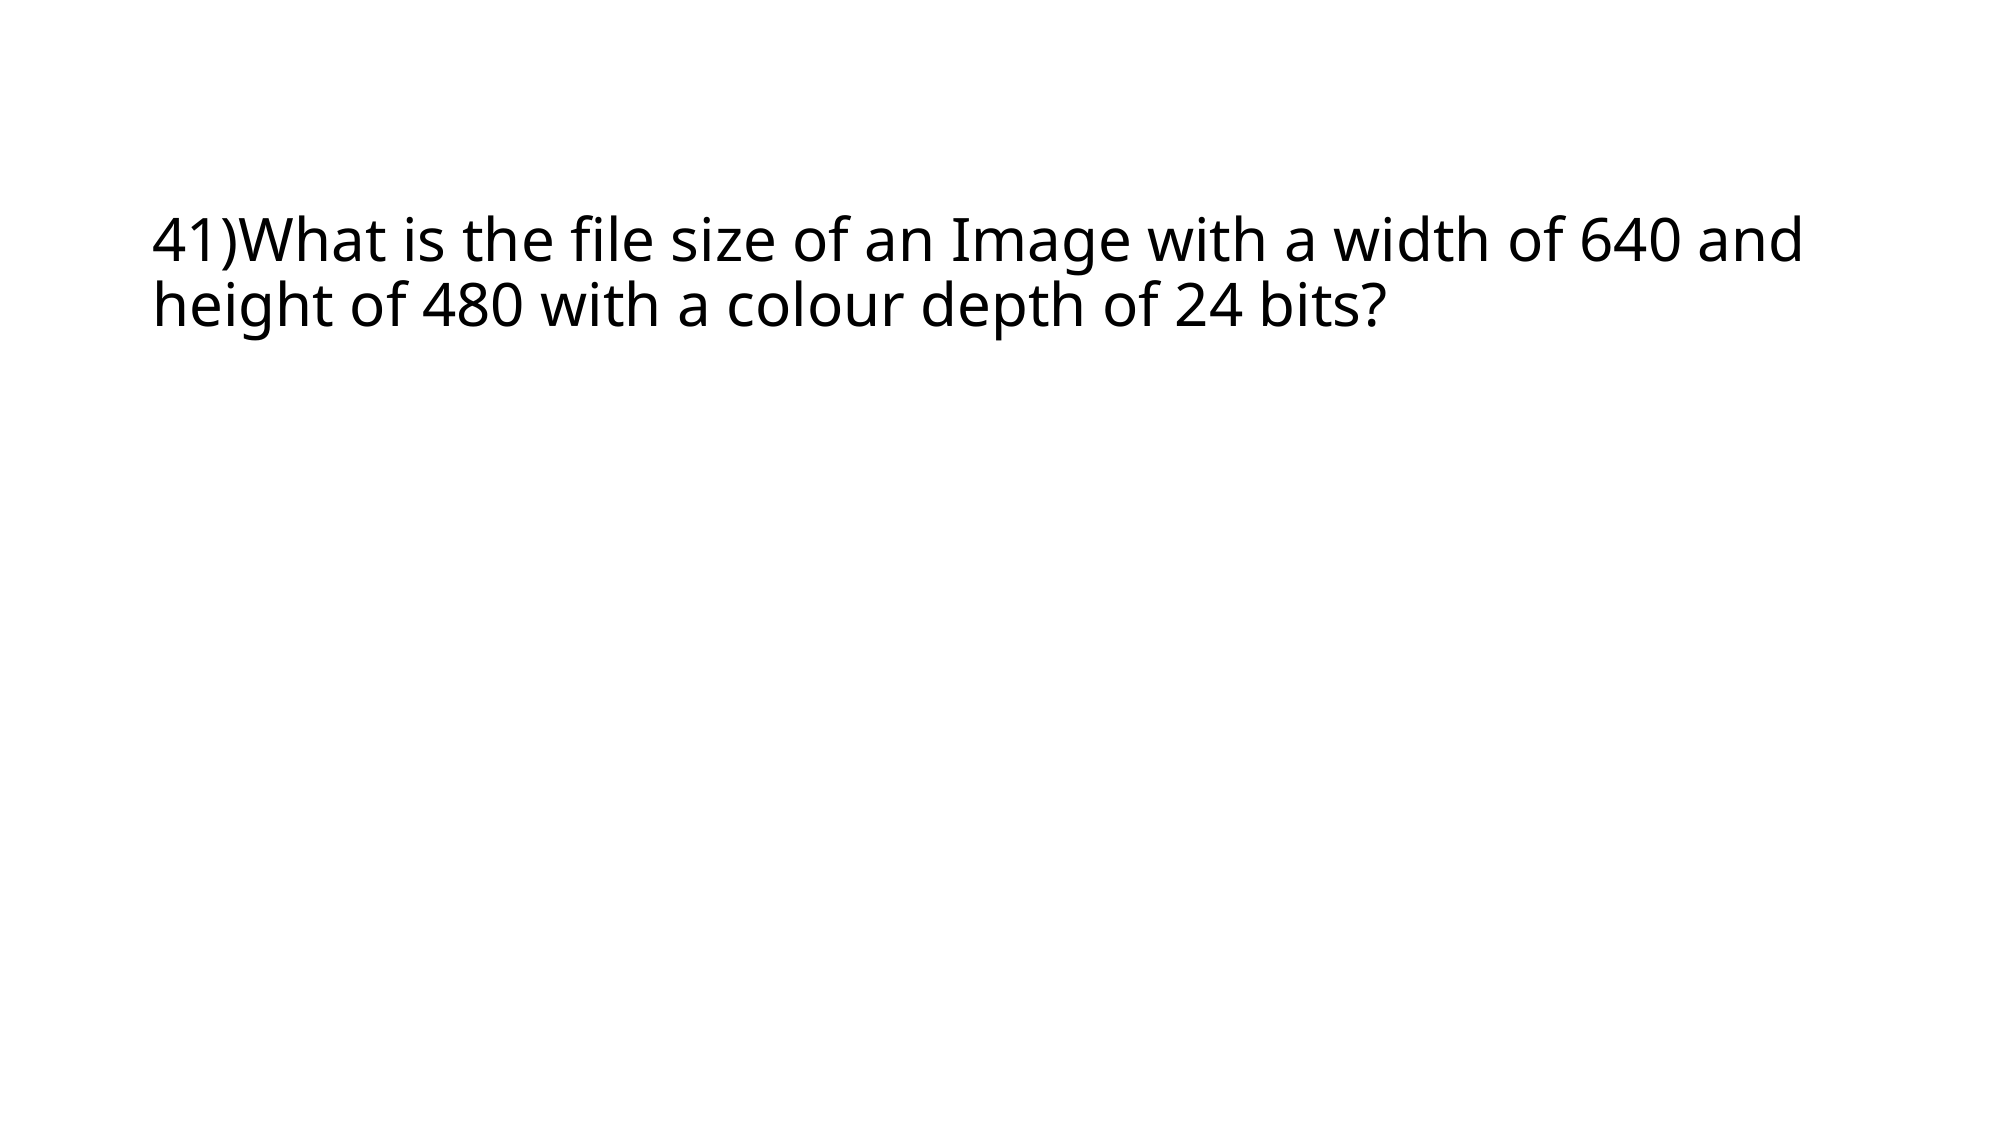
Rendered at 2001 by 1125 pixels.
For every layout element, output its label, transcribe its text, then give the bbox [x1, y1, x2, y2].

title 41)What is the file size of an Image with a width of 640 and height of 480 with a colour depth of 24 bits? [137, 202, 1863, 420]
